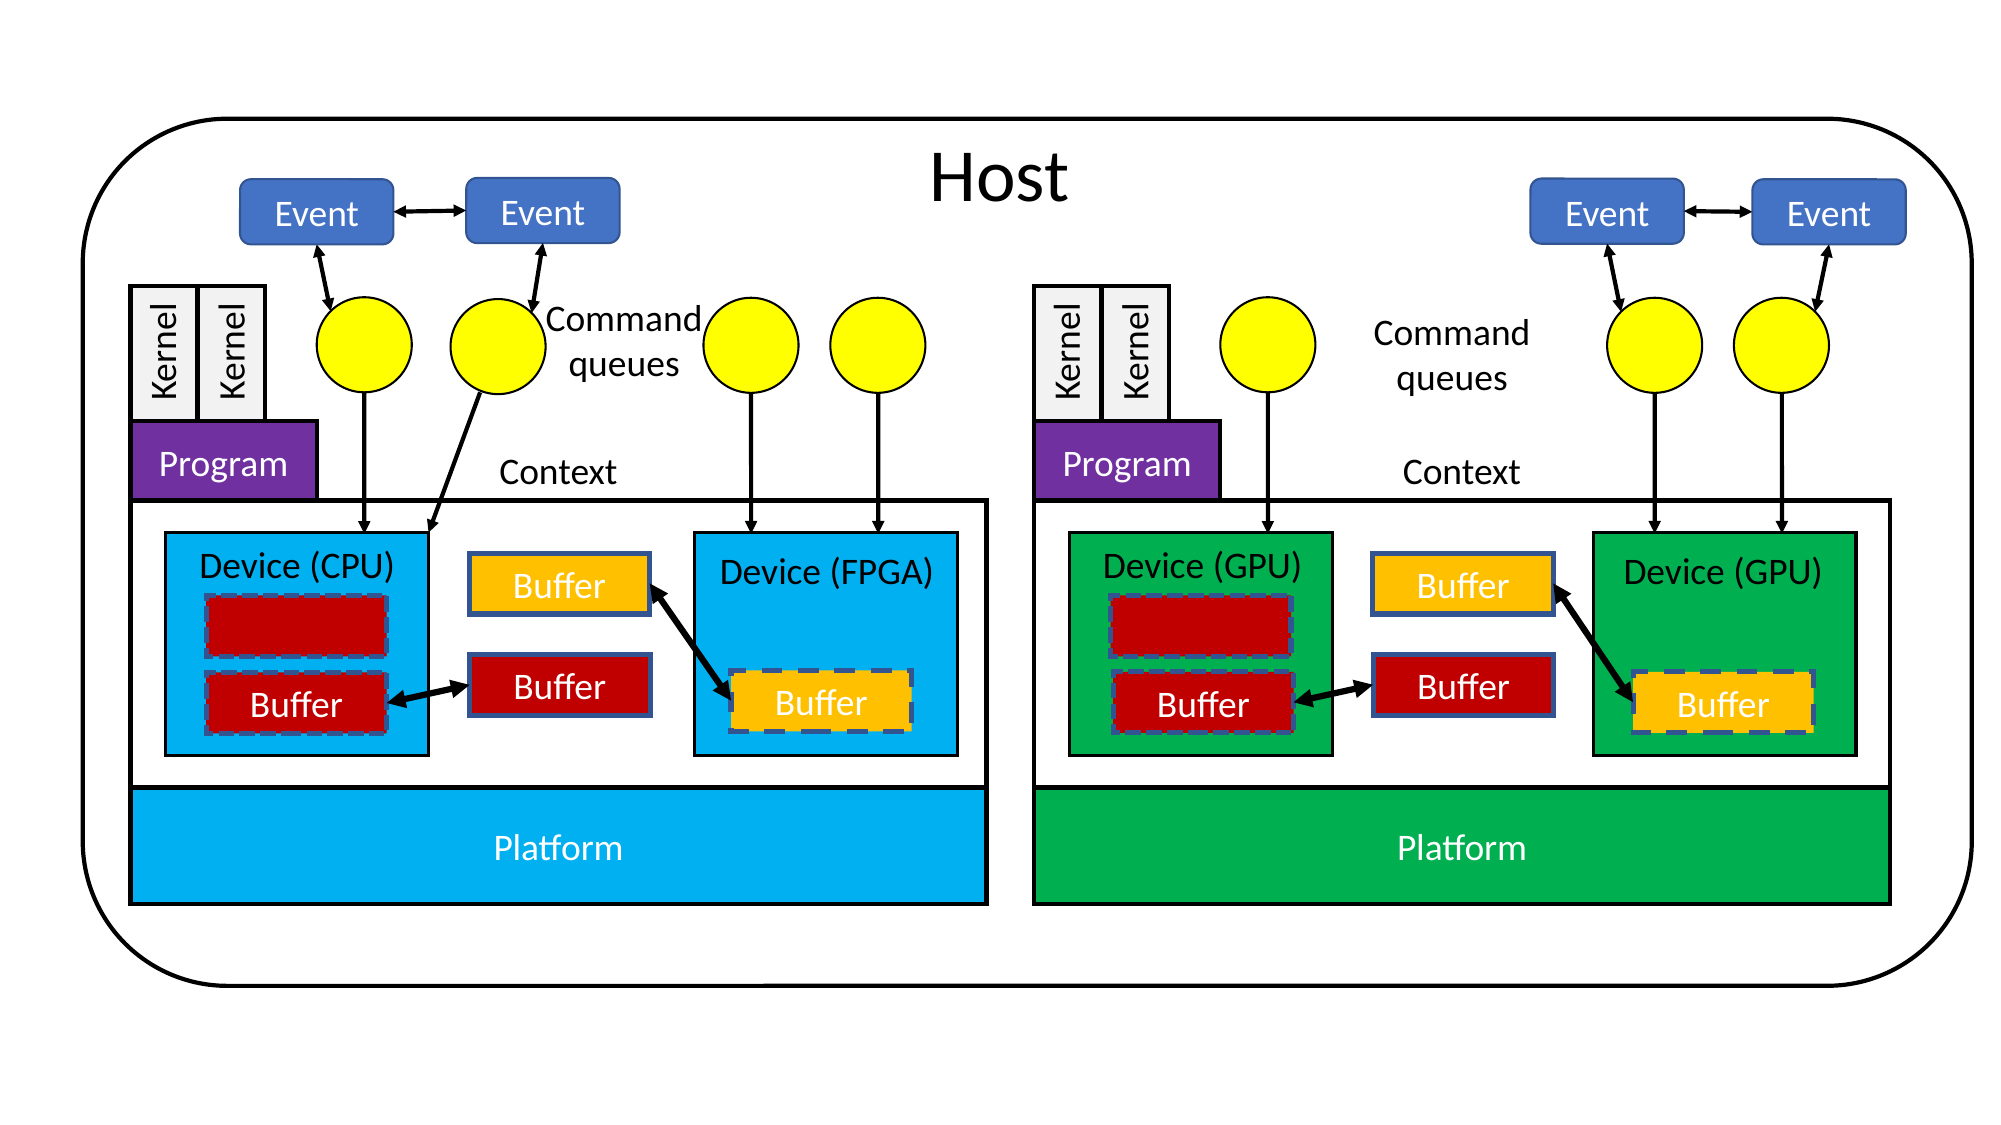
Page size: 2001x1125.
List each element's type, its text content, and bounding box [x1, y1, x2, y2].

text_box Buffer [731, 670, 912, 732]
text_box Event [466, 177, 620, 244]
text_box Buffer [1373, 654, 1554, 716]
text_box Host [915, 118, 1085, 224]
text_box Device (FPGA) [705, 539, 950, 600]
text_box Command queues [530, 287, 718, 392]
text_box [82, 118, 1972, 986]
text_box Buffer [1113, 671, 1294, 733]
text_box Kernel [131, 285, 192, 420]
text_box Event [1530, 178, 1684, 244]
text_box Event [240, 179, 394, 245]
text_box Kernel [1103, 284, 1164, 419]
text_box Platform [1034, 787, 1891, 904]
text_box Buffer [206, 672, 387, 734]
text_box Command queues [1358, 300, 1546, 406]
text_box Event [1752, 179, 1906, 245]
text_box Device (GPU) [1608, 539, 1838, 600]
text_box Kernel [1034, 285, 1095, 420]
text_box Kernel [199, 284, 260, 419]
text_box Buffer [469, 654, 651, 716]
text_box Program [130, 421, 317, 500]
text_box Platform [130, 787, 987, 904]
text_box Device (CPU) [184, 533, 411, 594]
text_box Program [1034, 421, 1221, 500]
text_box Buffer [1372, 553, 1554, 615]
text_box Context [484, 439, 633, 500]
text_box Device (GPU) [1088, 533, 1318, 594]
text_box Context [1388, 439, 1536, 500]
text_box Buffer [1633, 671, 1814, 733]
text_box Buffer [469, 553, 650, 615]
